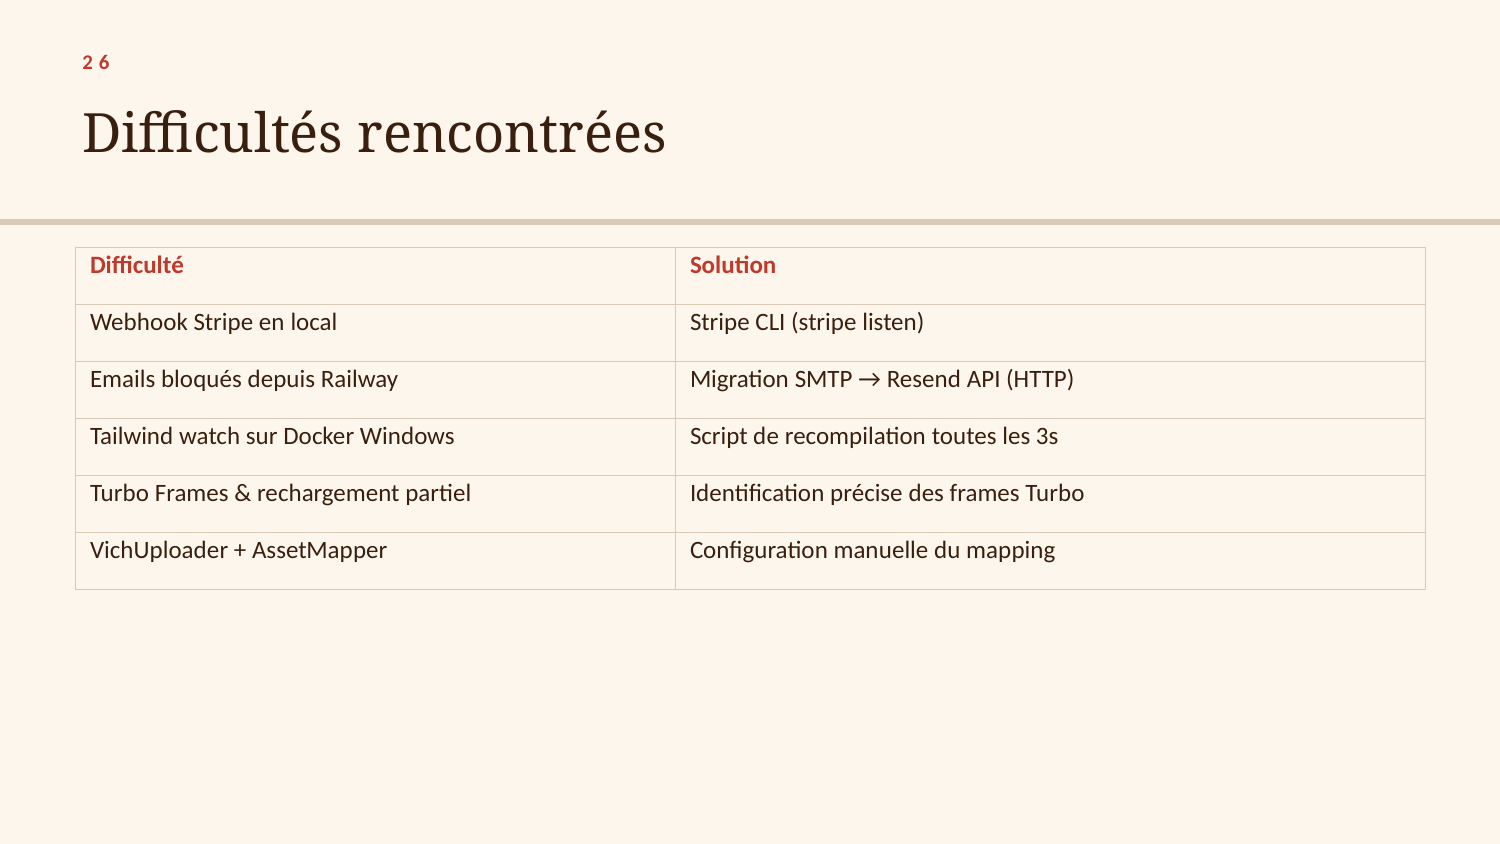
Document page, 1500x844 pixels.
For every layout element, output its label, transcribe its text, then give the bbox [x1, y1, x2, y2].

table_cell Script de recompilation toutes les 3s [676, 419, 1425, 475]
table_cell Configuration manuelle du mapping [676, 533, 1425, 589]
text_box Difficultés rencontrées [67, 82, 1433, 180]
text_box 26 [67, 41, 218, 80]
text_box [0, 0, 1500, 225]
table_header Solution [676, 248, 1425, 304]
table_cell VichUploader + AssetMapper [76, 533, 675, 589]
table_cell Identification précise des frames Turbo [676, 476, 1425, 532]
table_cell Tailwind watch sur Docker Windows [76, 419, 675, 475]
table_cell Migration SMTP → Resend API (HTTP) [676, 362, 1425, 418]
table_cell Emails bloqués depuis Railway [76, 362, 675, 418]
table_cell Stripe CLI (stripe listen) [676, 305, 1425, 361]
table_header Difficulté [76, 248, 675, 304]
table_cell Webhook Stripe en local [76, 305, 675, 361]
table_cell Turbo Frames & rechargement partiel [76, 476, 675, 532]
